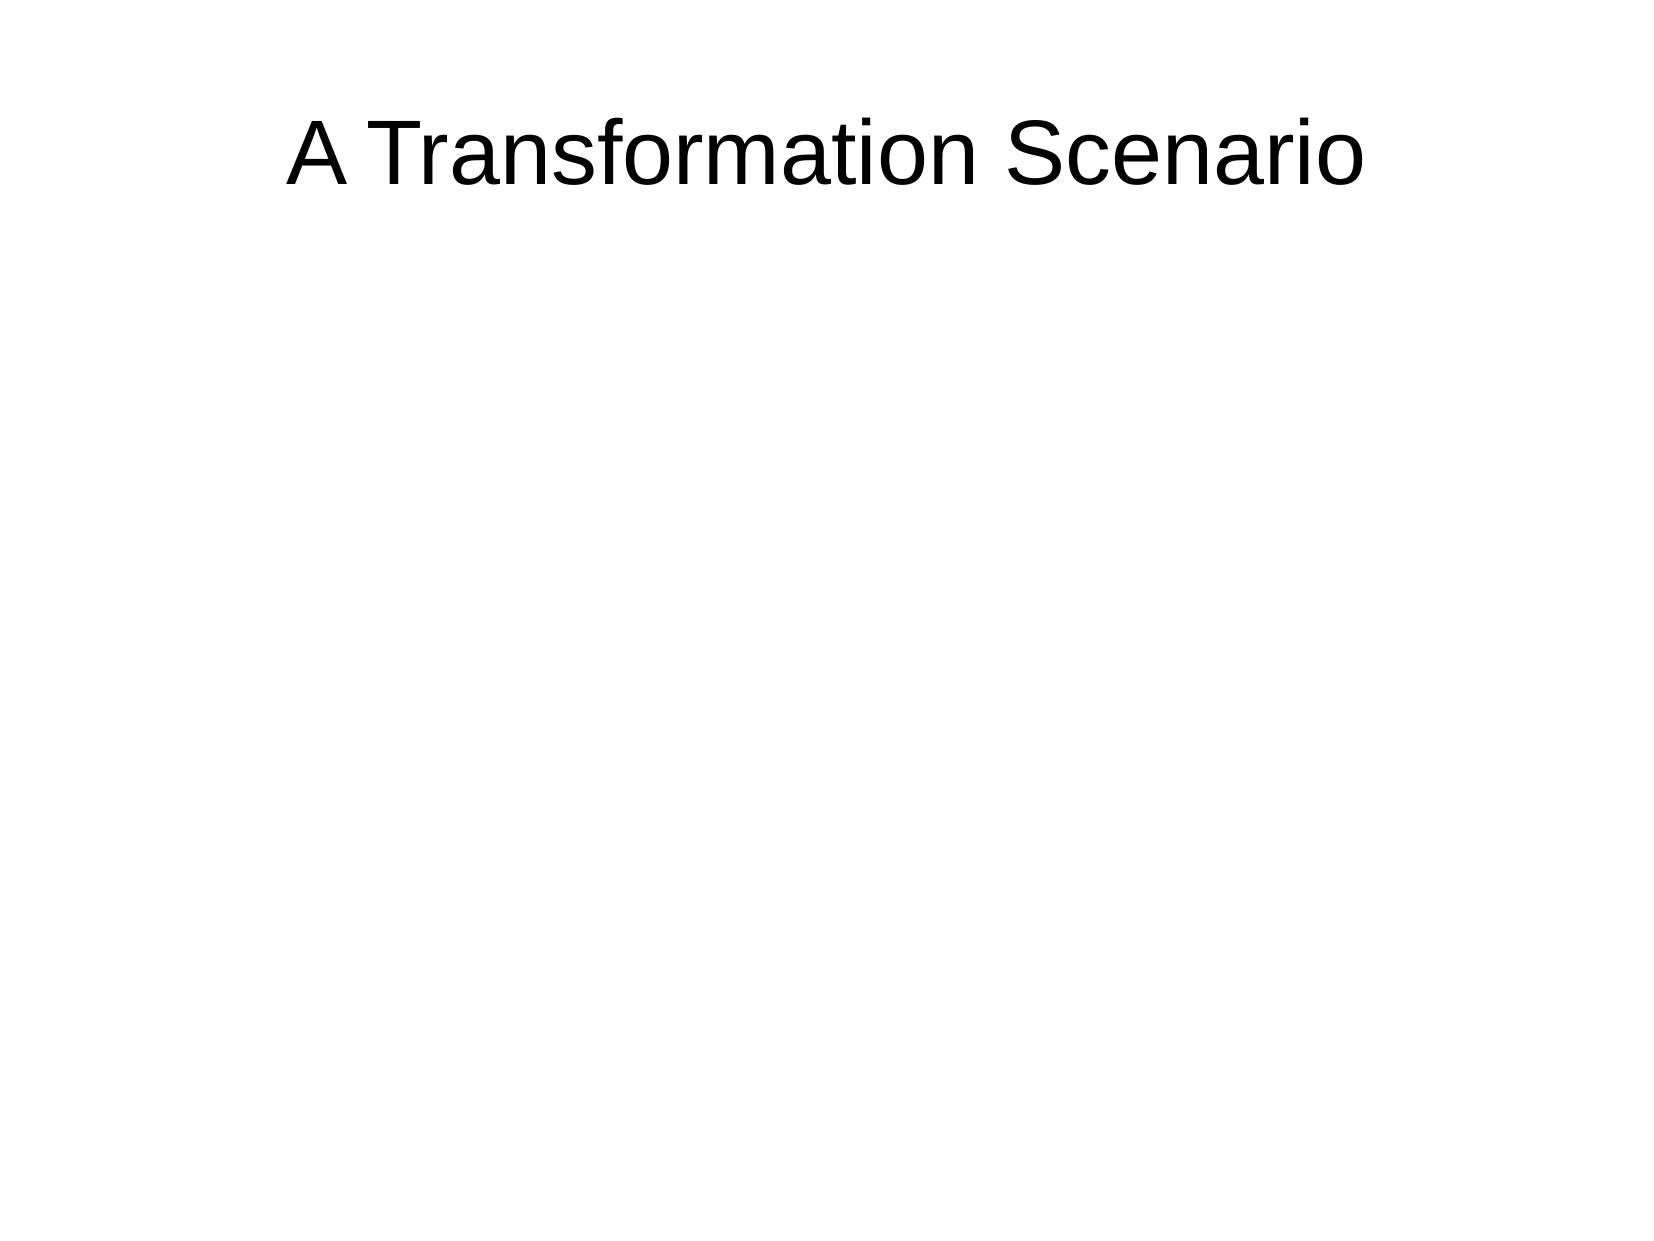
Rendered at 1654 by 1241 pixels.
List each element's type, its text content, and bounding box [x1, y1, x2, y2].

title A Transformation Scenario [82, 49, 1571, 257]
